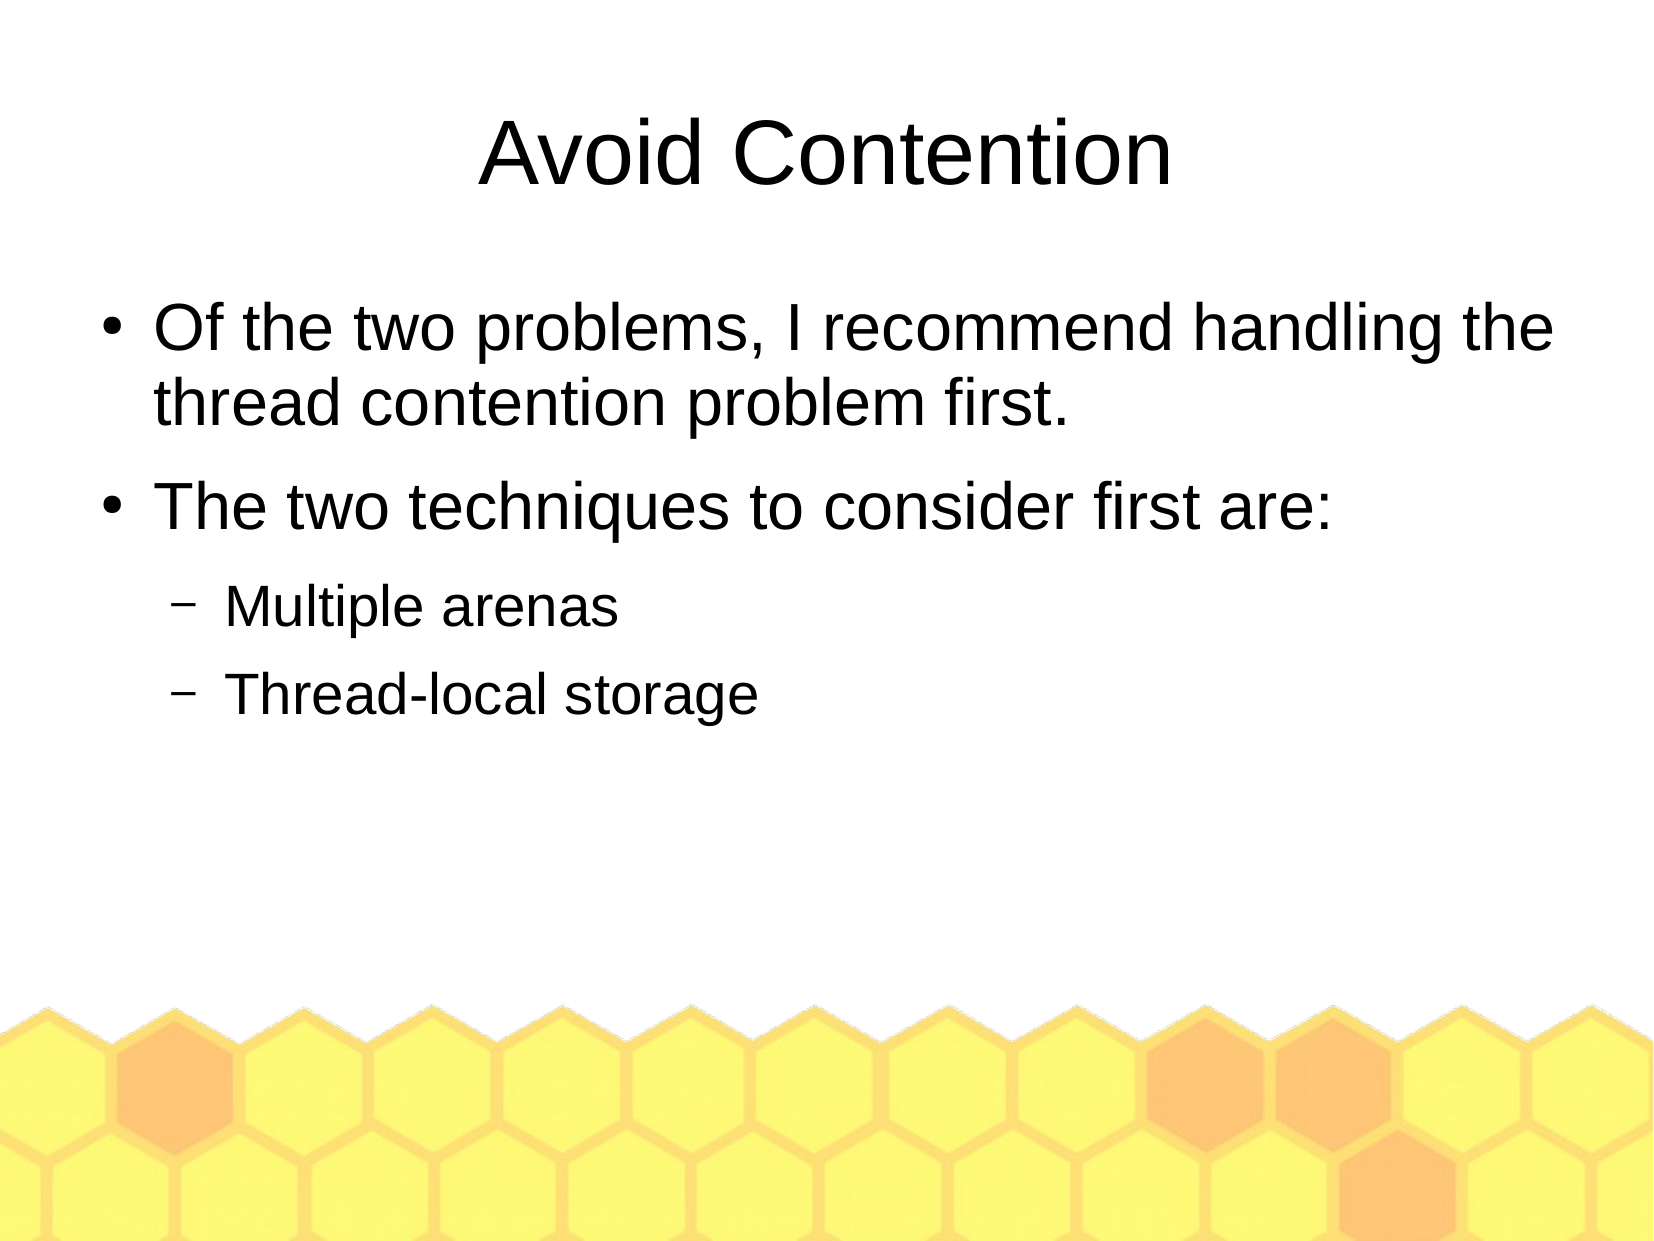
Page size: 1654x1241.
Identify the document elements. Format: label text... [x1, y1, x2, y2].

list Of the two problems, I recommend handling the thread contention problem first. The two techniques to consider first are: Multiple arenas Thread-local storage [82, 290, 1571, 1010]
title Avoid Contention [82, 49, 1571, 257]
picture [0, 1001, 1654, 1241]
